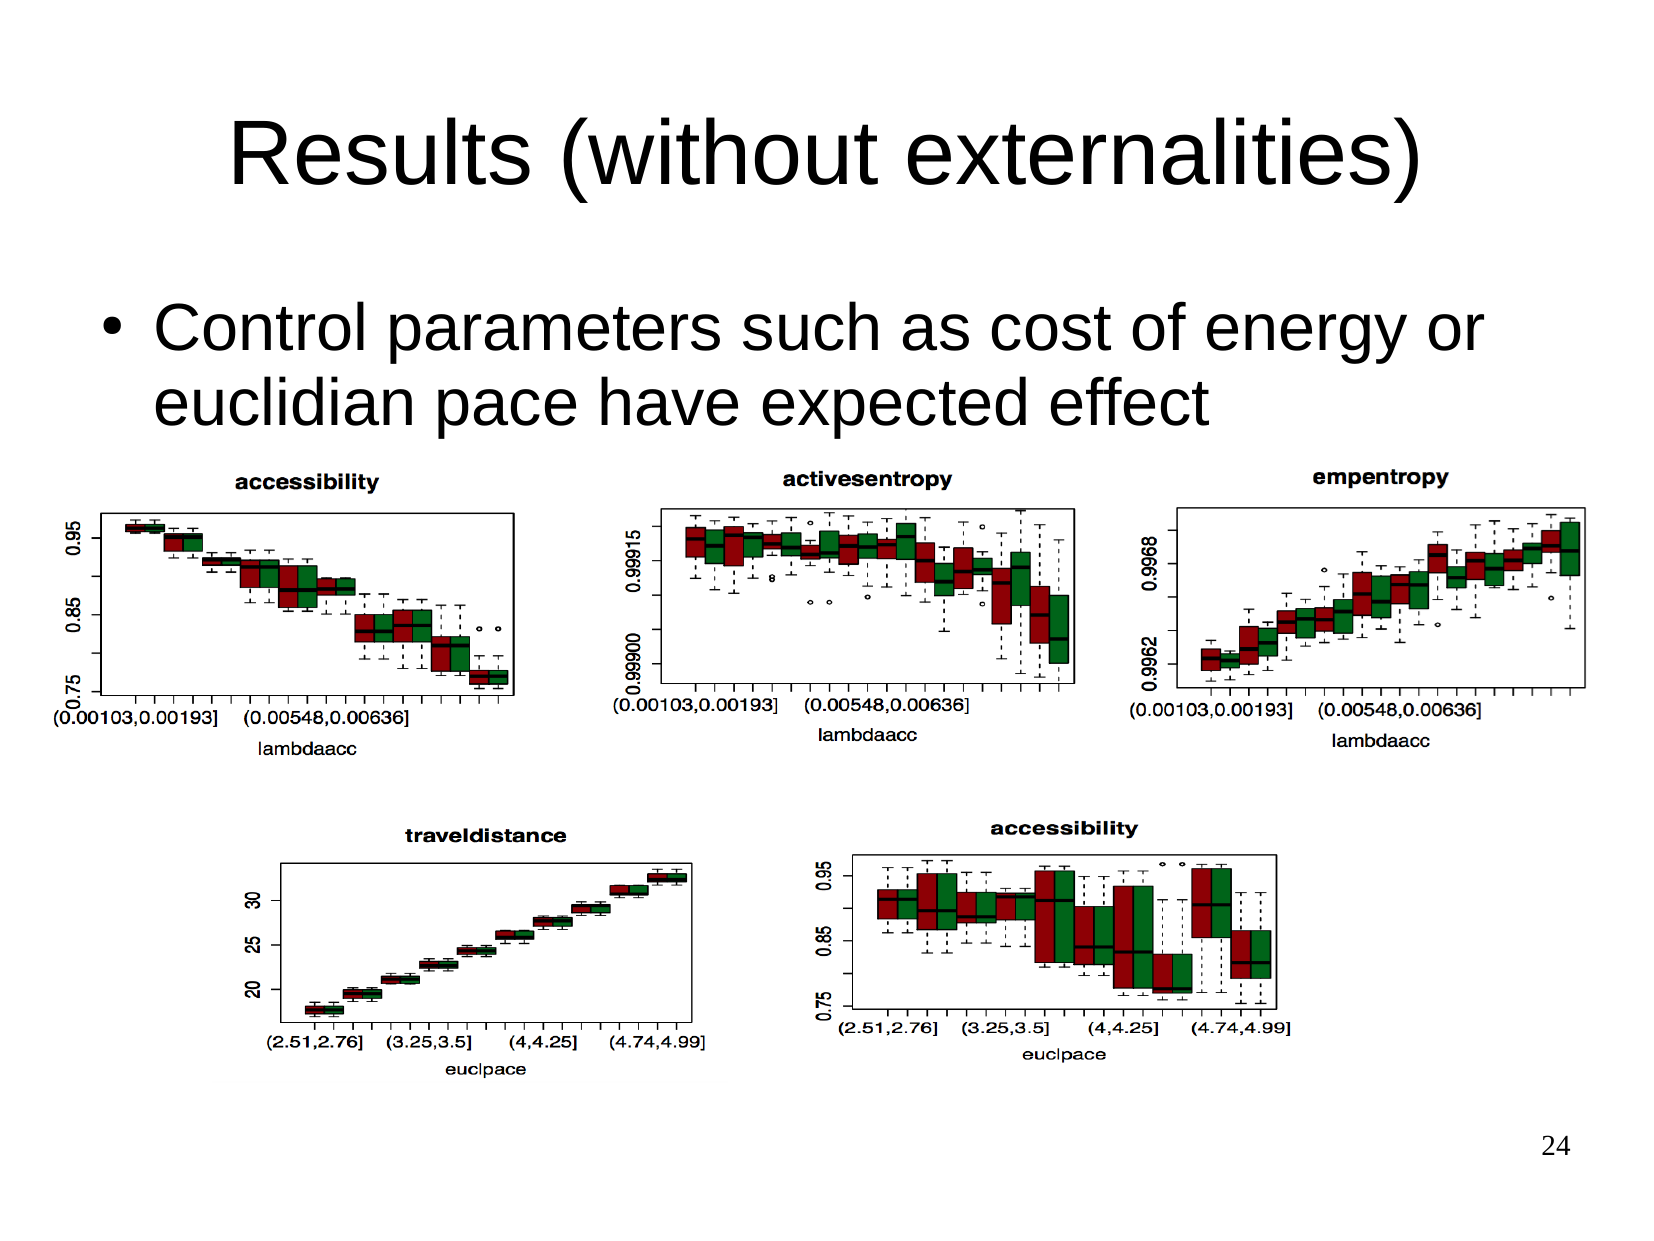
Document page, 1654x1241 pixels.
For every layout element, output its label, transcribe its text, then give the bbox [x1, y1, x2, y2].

title Results (without externalities) [82, 49, 1571, 257]
picture [791, 807, 1306, 1075]
picture [38, 459, 544, 768]
list Control parameters such as cost of energy or euclidian pace have expected effect [82, 290, 1538, 1010]
picture [212, 814, 728, 1083]
picture [1103, 454, 1609, 764]
picture [590, 459, 1096, 756]
